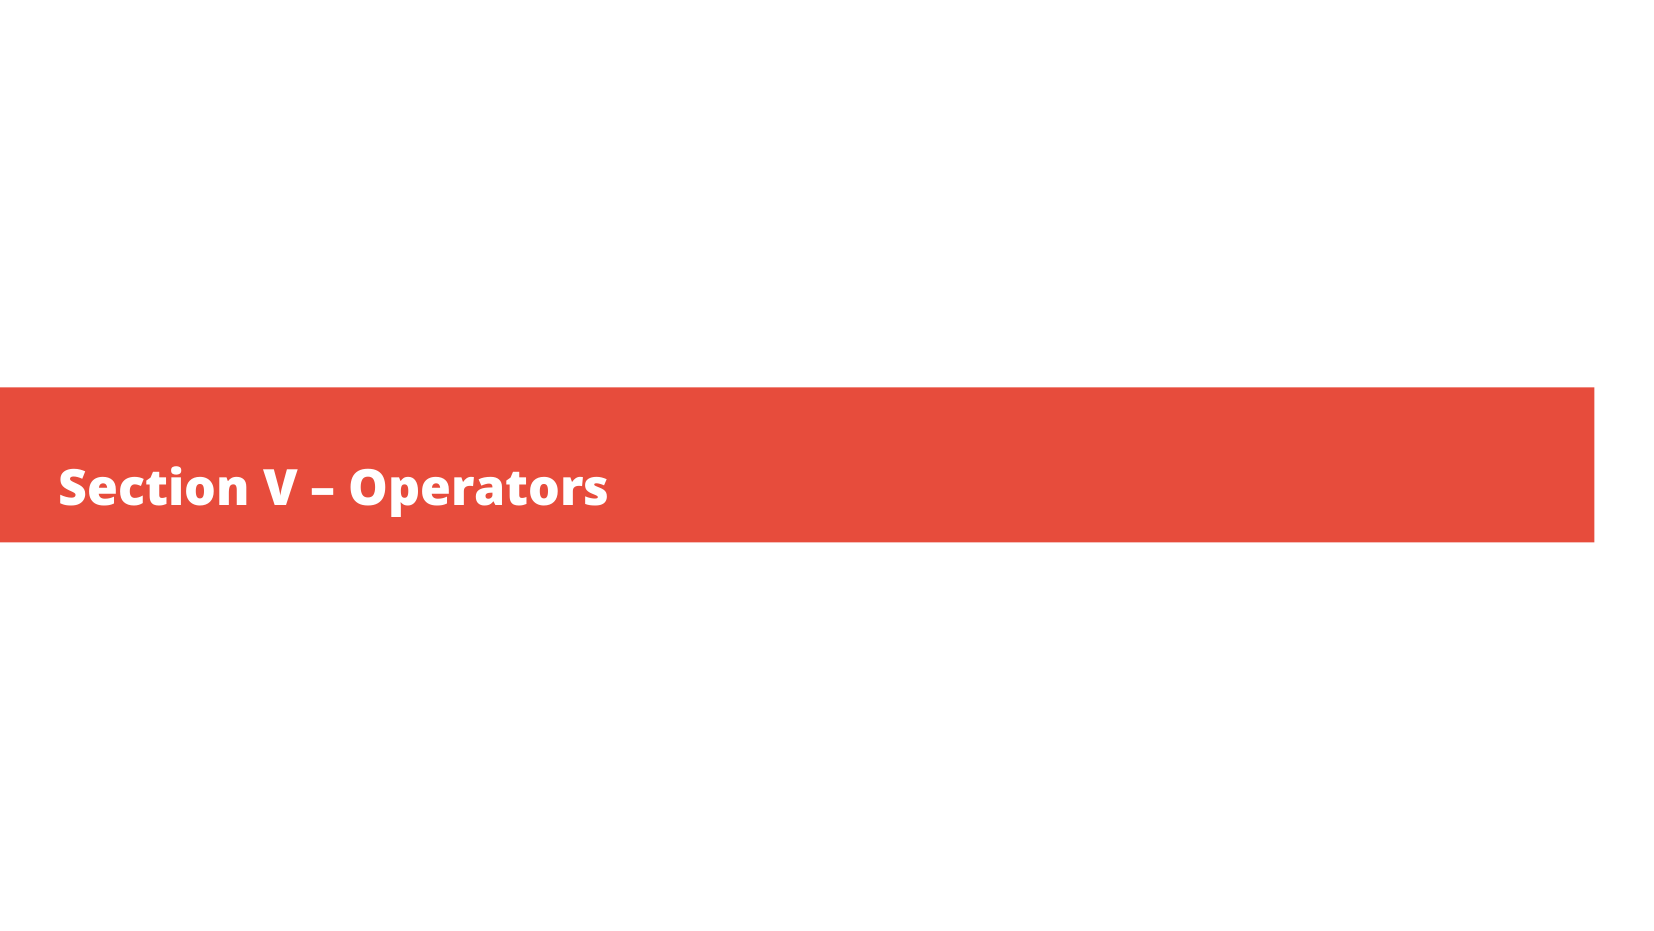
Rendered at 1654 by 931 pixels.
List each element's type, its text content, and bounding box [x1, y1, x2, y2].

title Section V – Operators [58, 409, 1595, 521]
